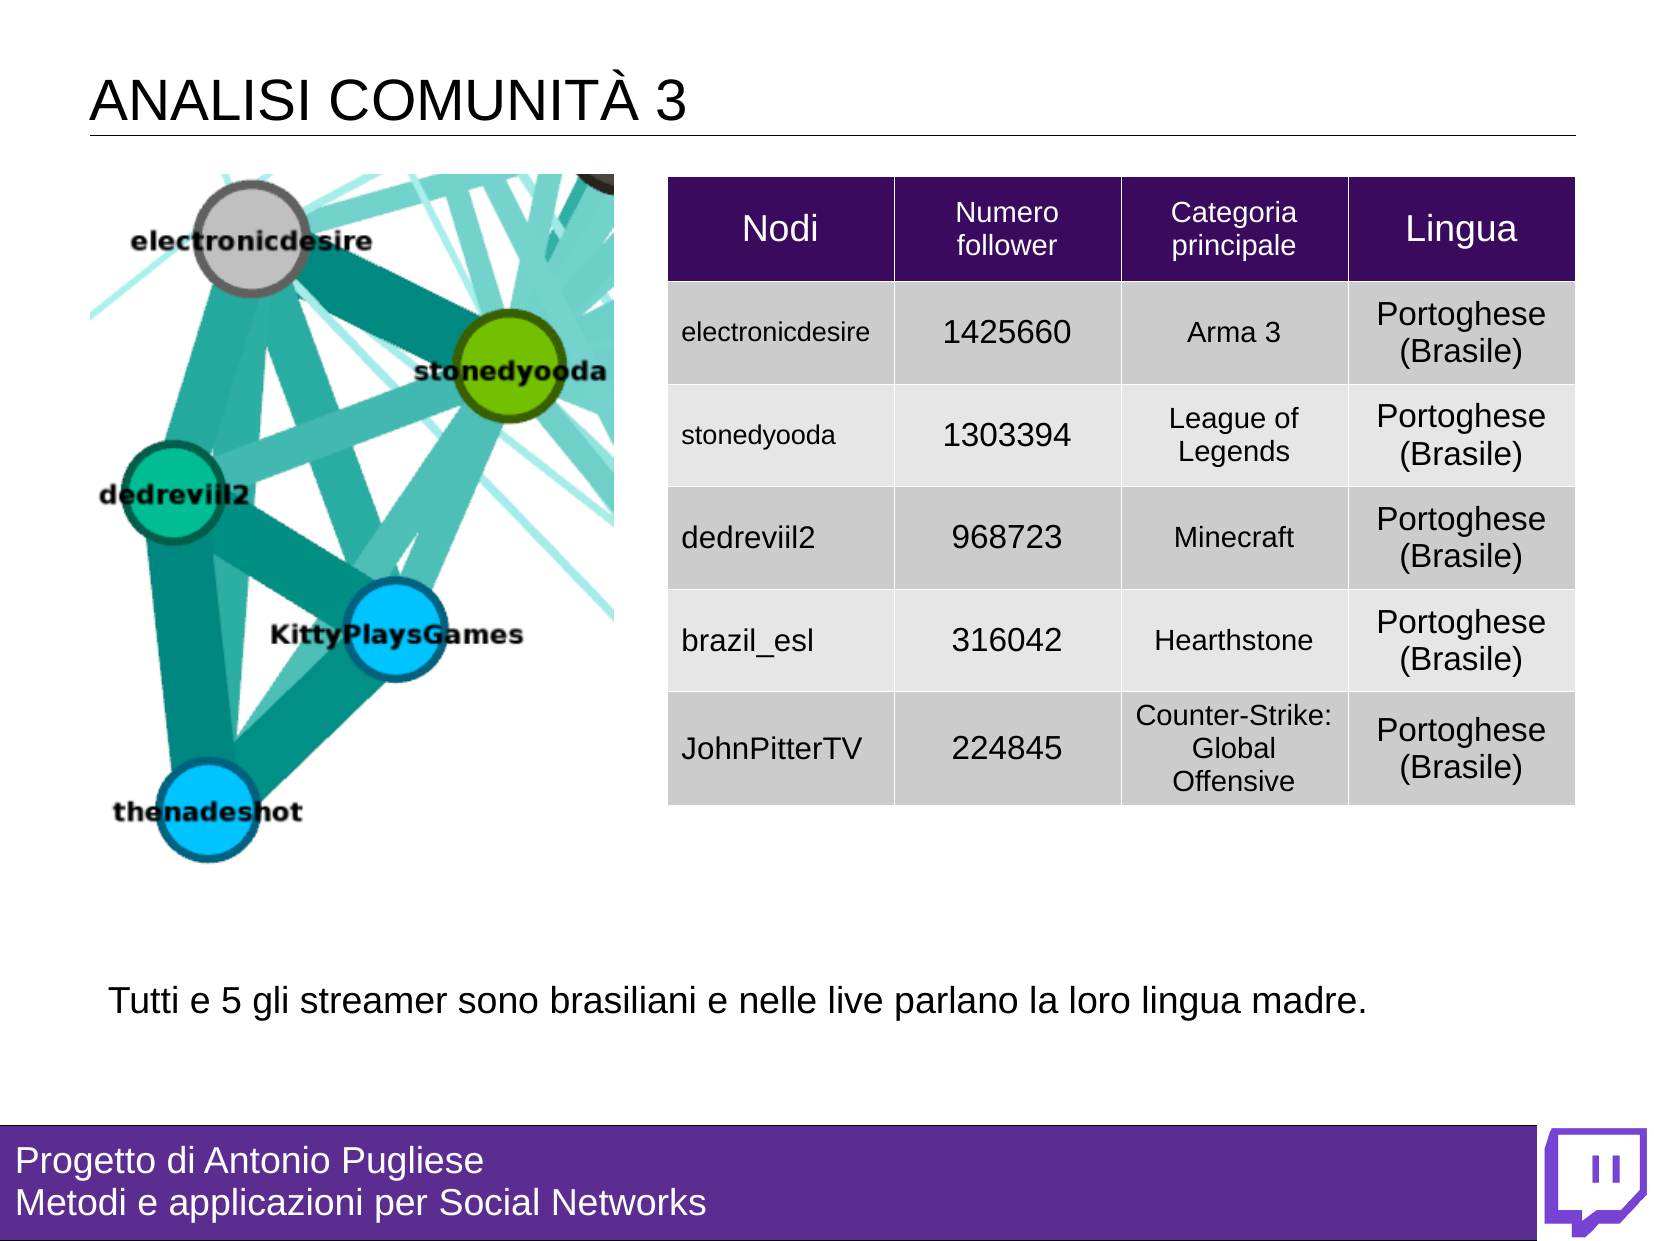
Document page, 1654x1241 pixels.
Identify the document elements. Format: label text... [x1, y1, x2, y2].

table_cell 224845 [895, 692, 1121, 805]
table_cell Arma 3 [1122, 282, 1348, 384]
table_header Lingua [1349, 177, 1575, 281]
text_box ANALISI COMUNITÀ 3 [75, 60, 1576, 166]
table_header Numero follower [895, 177, 1121, 281]
table_cell Counter-Strike: Global Offensive [1122, 692, 1348, 805]
table_cell dedreviil2 [668, 487, 894, 589]
table_cell League of Legends [1122, 385, 1348, 486]
table_cell Portoghese (Brasile) [1349, 487, 1575, 589]
table_header Categoria principale [1122, 177, 1348, 281]
picture [1537, 1124, 1653, 1241]
table_cell Portoghese (Brasile) [1349, 692, 1575, 805]
text_box [0, 1125, 1537, 1241]
table_cell electronicdesire [668, 282, 894, 384]
table_cell 316042 [895, 590, 1121, 691]
text_box Progetto di Antonio Pugliese Metodi e applicazioni per Social Networks [0, 1132, 872, 1232]
text_box Tutti e 5 gli streamer sono brasiliani e nelle live parlano la loro lingua madre. [93, 972, 1564, 1030]
table_cell stonedyooda [668, 385, 894, 486]
table_header Nodi [668, 177, 894, 281]
table_cell Portoghese (Brasile) [1349, 590, 1575, 691]
table_cell brazil_esl [668, 590, 894, 691]
table_cell JohnPitterTV [668, 692, 894, 805]
table_cell 1425660 [895, 282, 1121, 384]
table_cell 968723 [895, 487, 1121, 589]
table_cell Portoghese (Brasile) [1349, 385, 1575, 486]
table_cell 1303394 [895, 385, 1121, 486]
table_cell Portoghese (Brasile) [1349, 282, 1575, 384]
picture [90, 174, 615, 874]
table_cell Hearthstone [1122, 590, 1348, 691]
table_cell Minecraft [1122, 487, 1348, 589]
